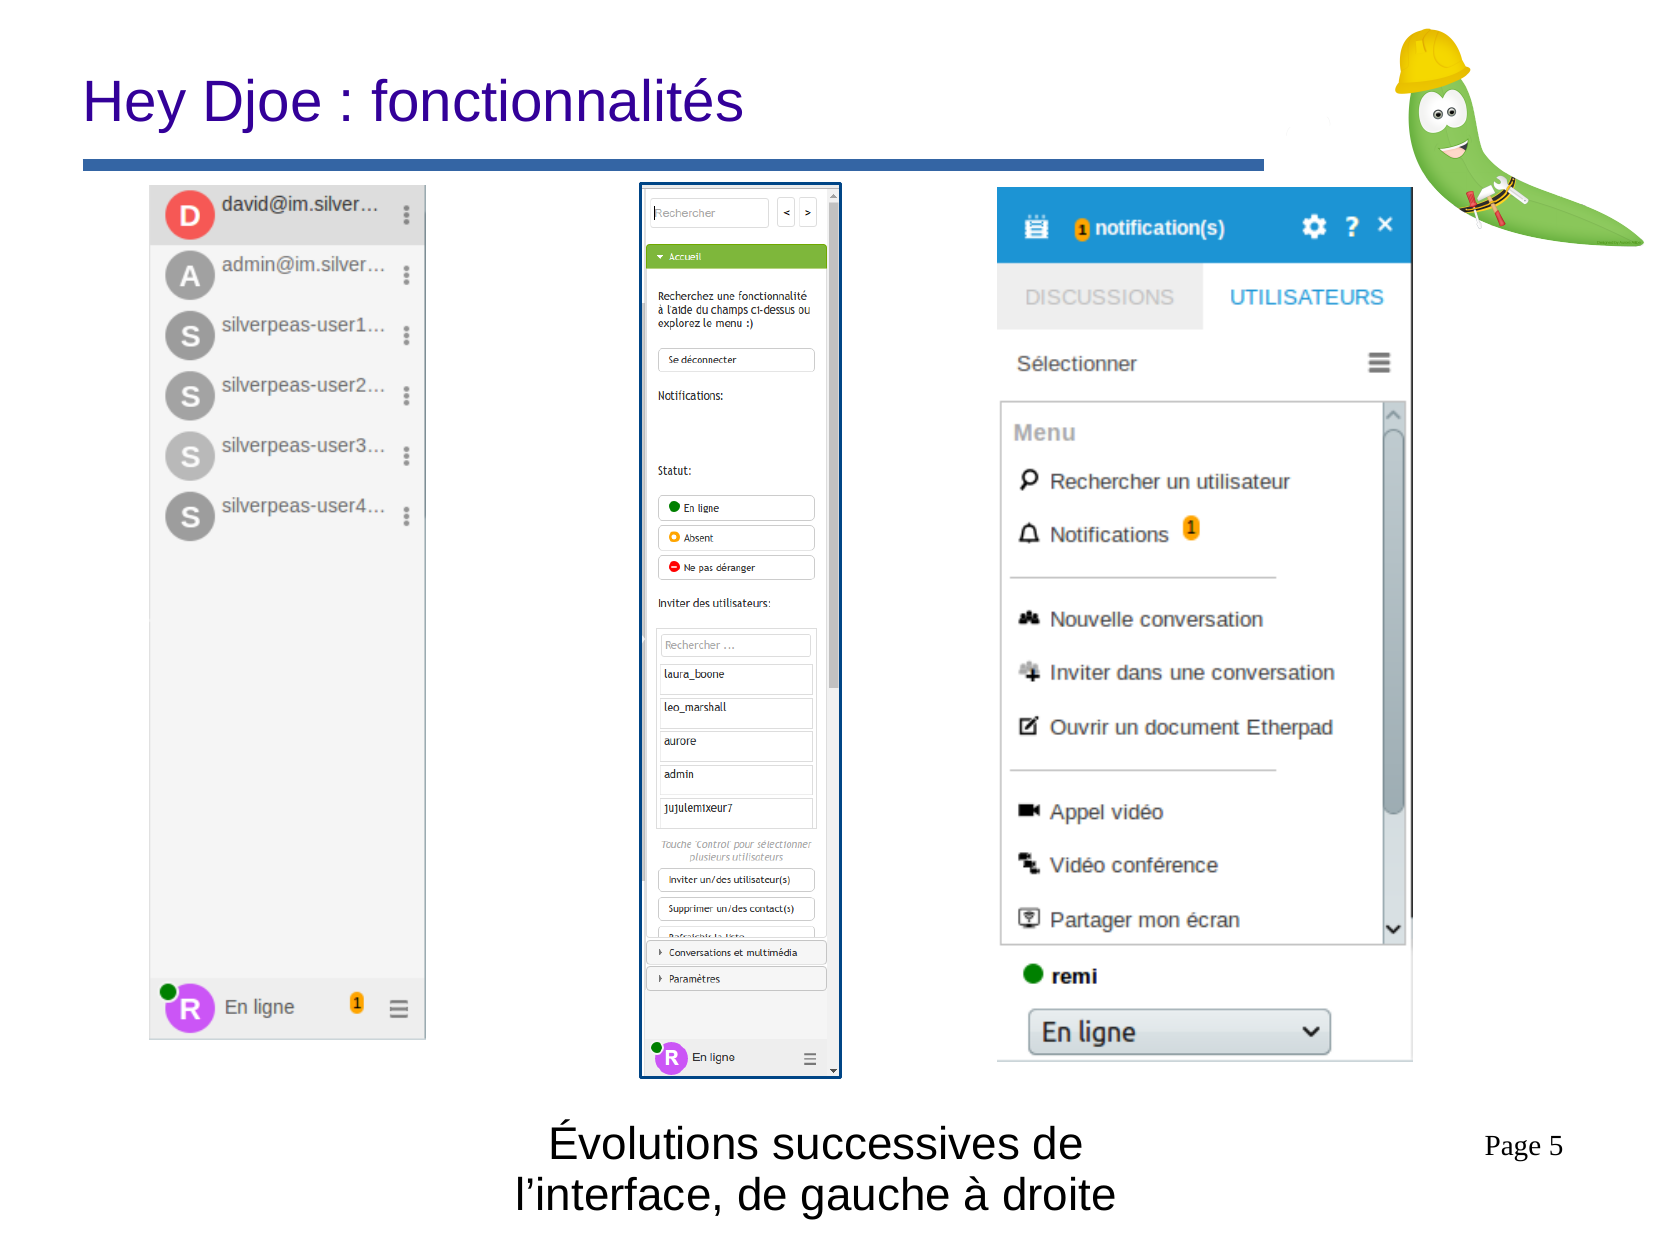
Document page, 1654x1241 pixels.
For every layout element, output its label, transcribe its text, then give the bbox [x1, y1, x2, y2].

picture [641, 184, 839, 1077]
text_box Évolutions successives de l’interface, de gauche à droite [500, 1110, 1154, 1241]
picture [997, 23, 1647, 1062]
picture [149, 185, 426, 1041]
title Hey Djoe : fonctionnalités [82, 49, 1264, 154]
